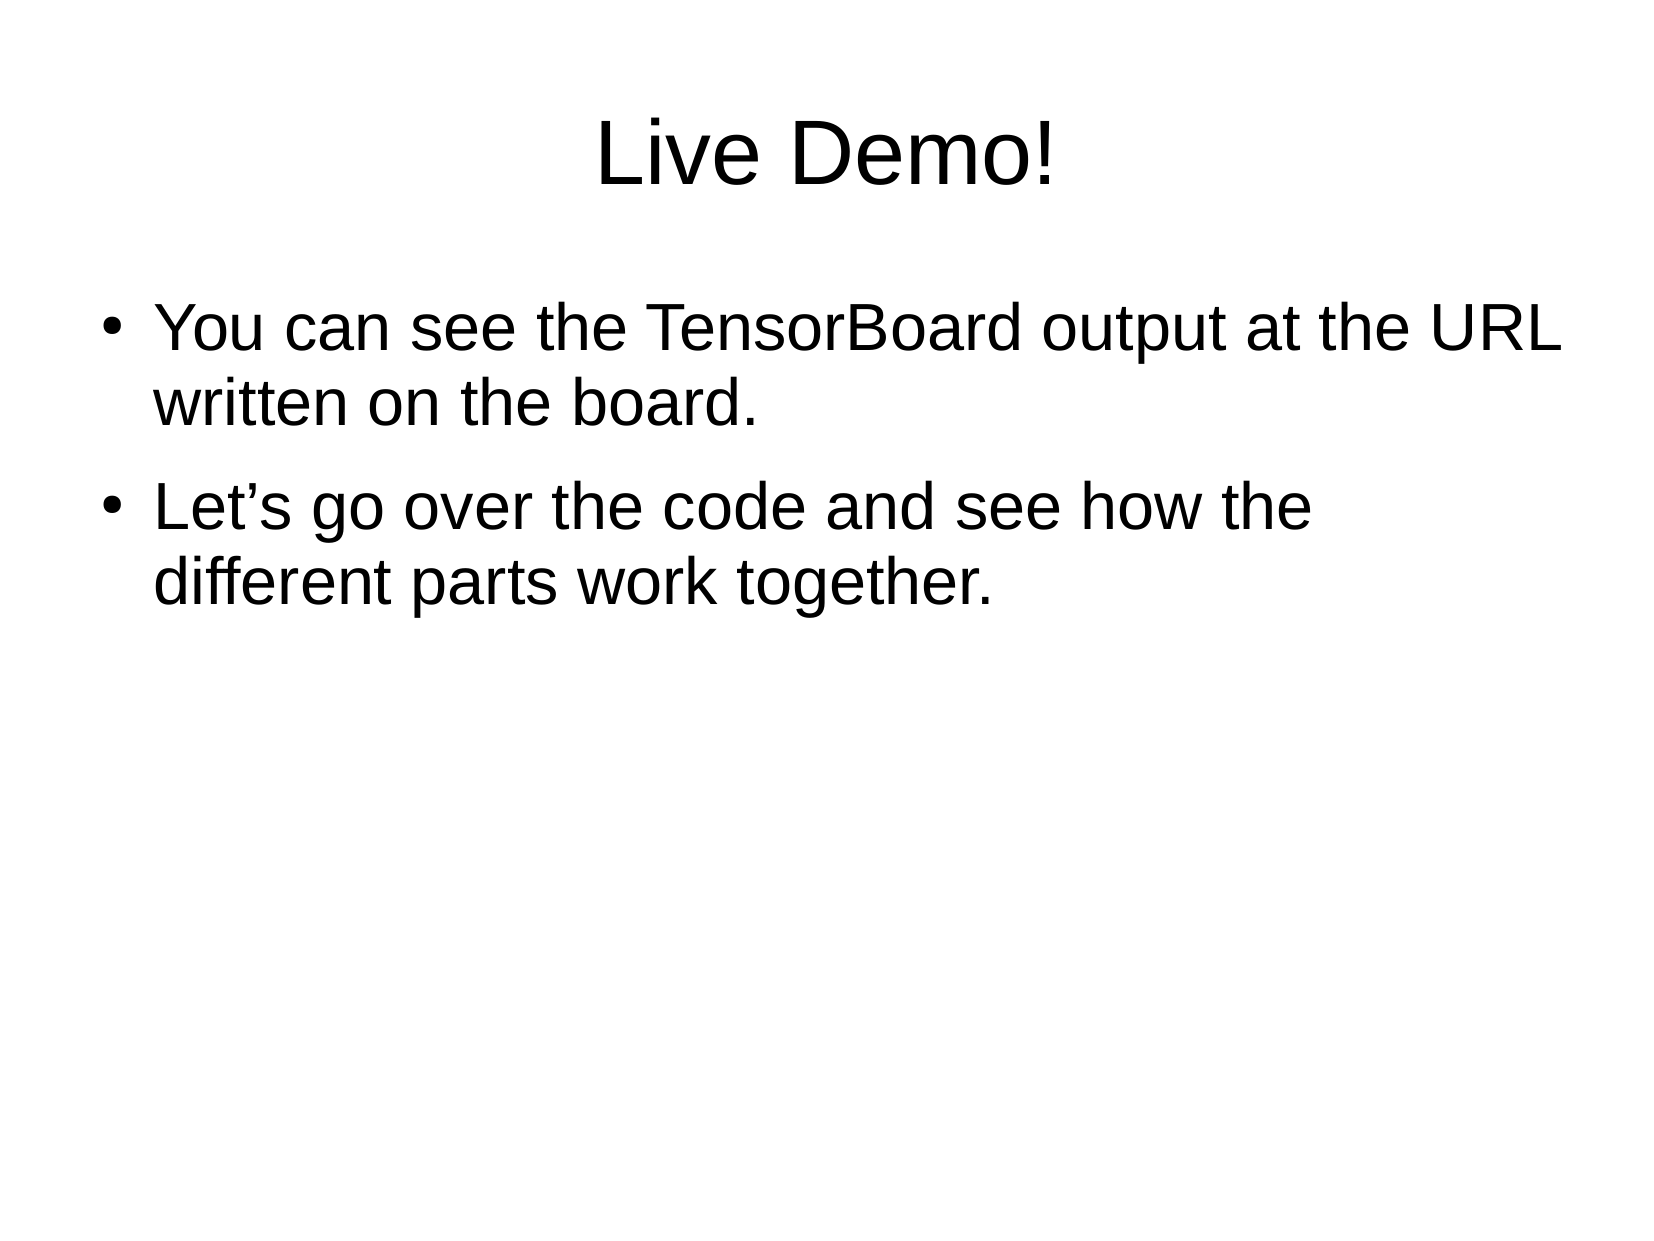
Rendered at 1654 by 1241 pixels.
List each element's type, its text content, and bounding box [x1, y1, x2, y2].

list You can see the TensorBoard output at the URL written on the board. Let’s go over the code and see how the different parts work together. [82, 290, 1571, 1010]
title Live Demo! [82, 49, 1571, 257]
